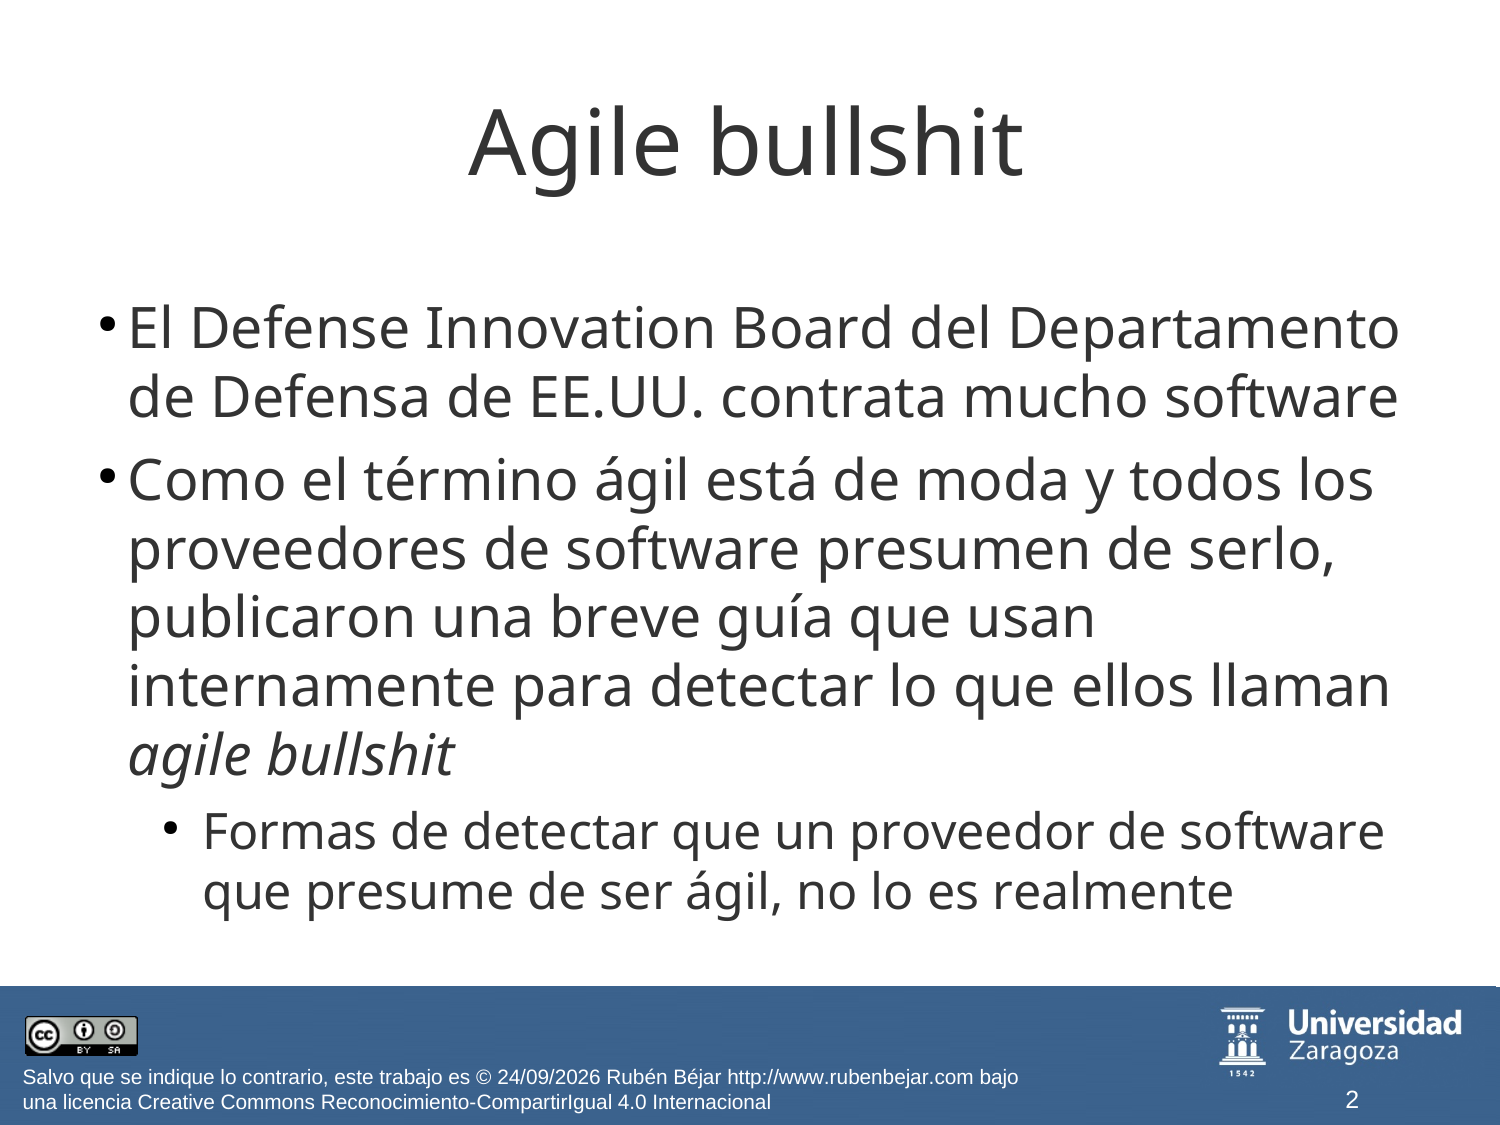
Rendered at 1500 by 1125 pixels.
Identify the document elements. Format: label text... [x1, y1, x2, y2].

title Agile bullshit [74, 21, 1420, 257]
list El Defense Innovation Board del Departamento de Defensa de EE.UU. contrata mucho software Como el término ágil está de moda y todos los proveedores de software presumen de serlo, publicaron una breve guía que usan internamente para detectar lo que ellos llaman agile bullshit Formas de detectar que un proveedor de software que presume de ser ágil, no lo es realmente [82, 283, 1418, 957]
picture [0, 986, 1500, 1125]
